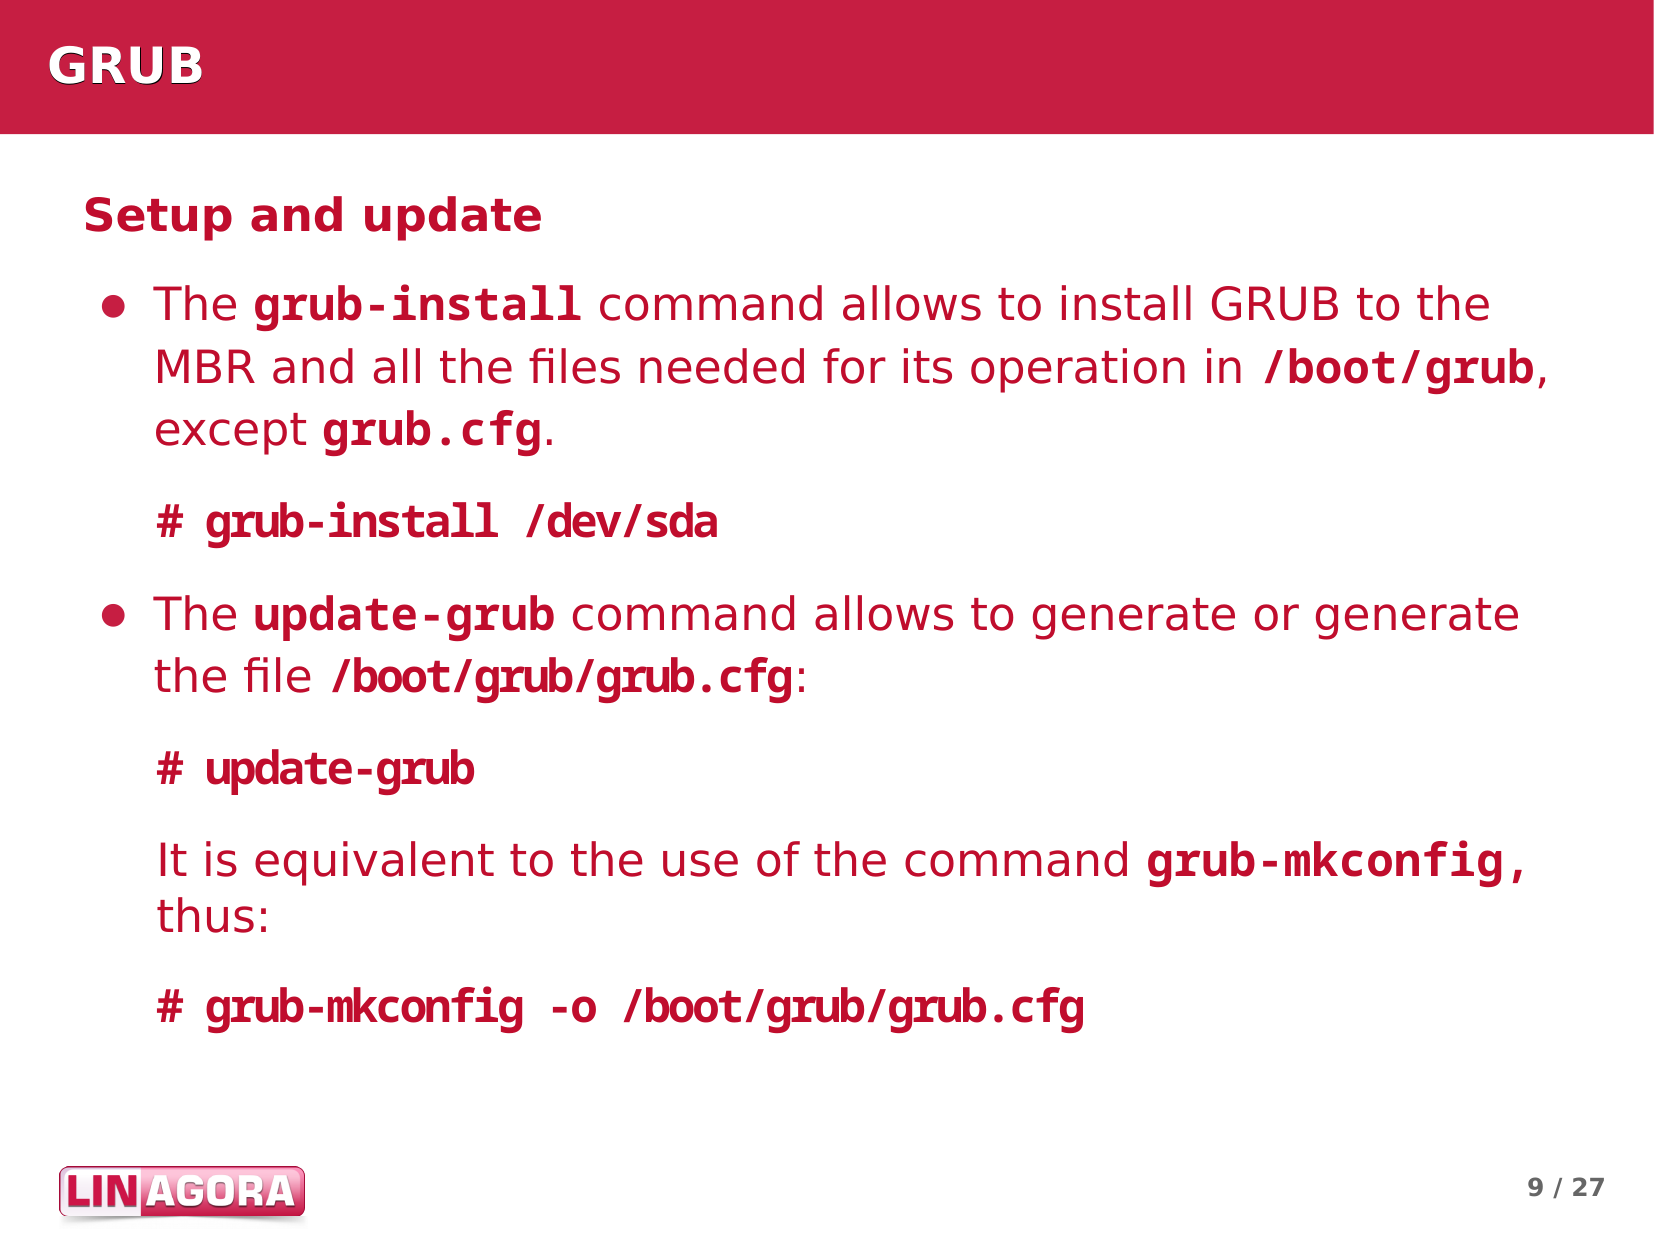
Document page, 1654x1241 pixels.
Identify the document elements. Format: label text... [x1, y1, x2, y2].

title GRUB [47, 7, 1624, 126]
list Setup and update The grub-install command allows to install GRUB to the MBR and all the files needed for its operation in /boot/grub, except grub.cfg. # grub-install /dev/sda The update-grub command allows to generate or generate the file /boot/grub/grub.cfg: # update-grub It is equivalent to the use of the command grub-mkconfig, thus: # grub-mkconfig -o /boot/grub/grub.cfg [82, 188, 1571, 1134]
picture [59, 1166, 308, 1229]
